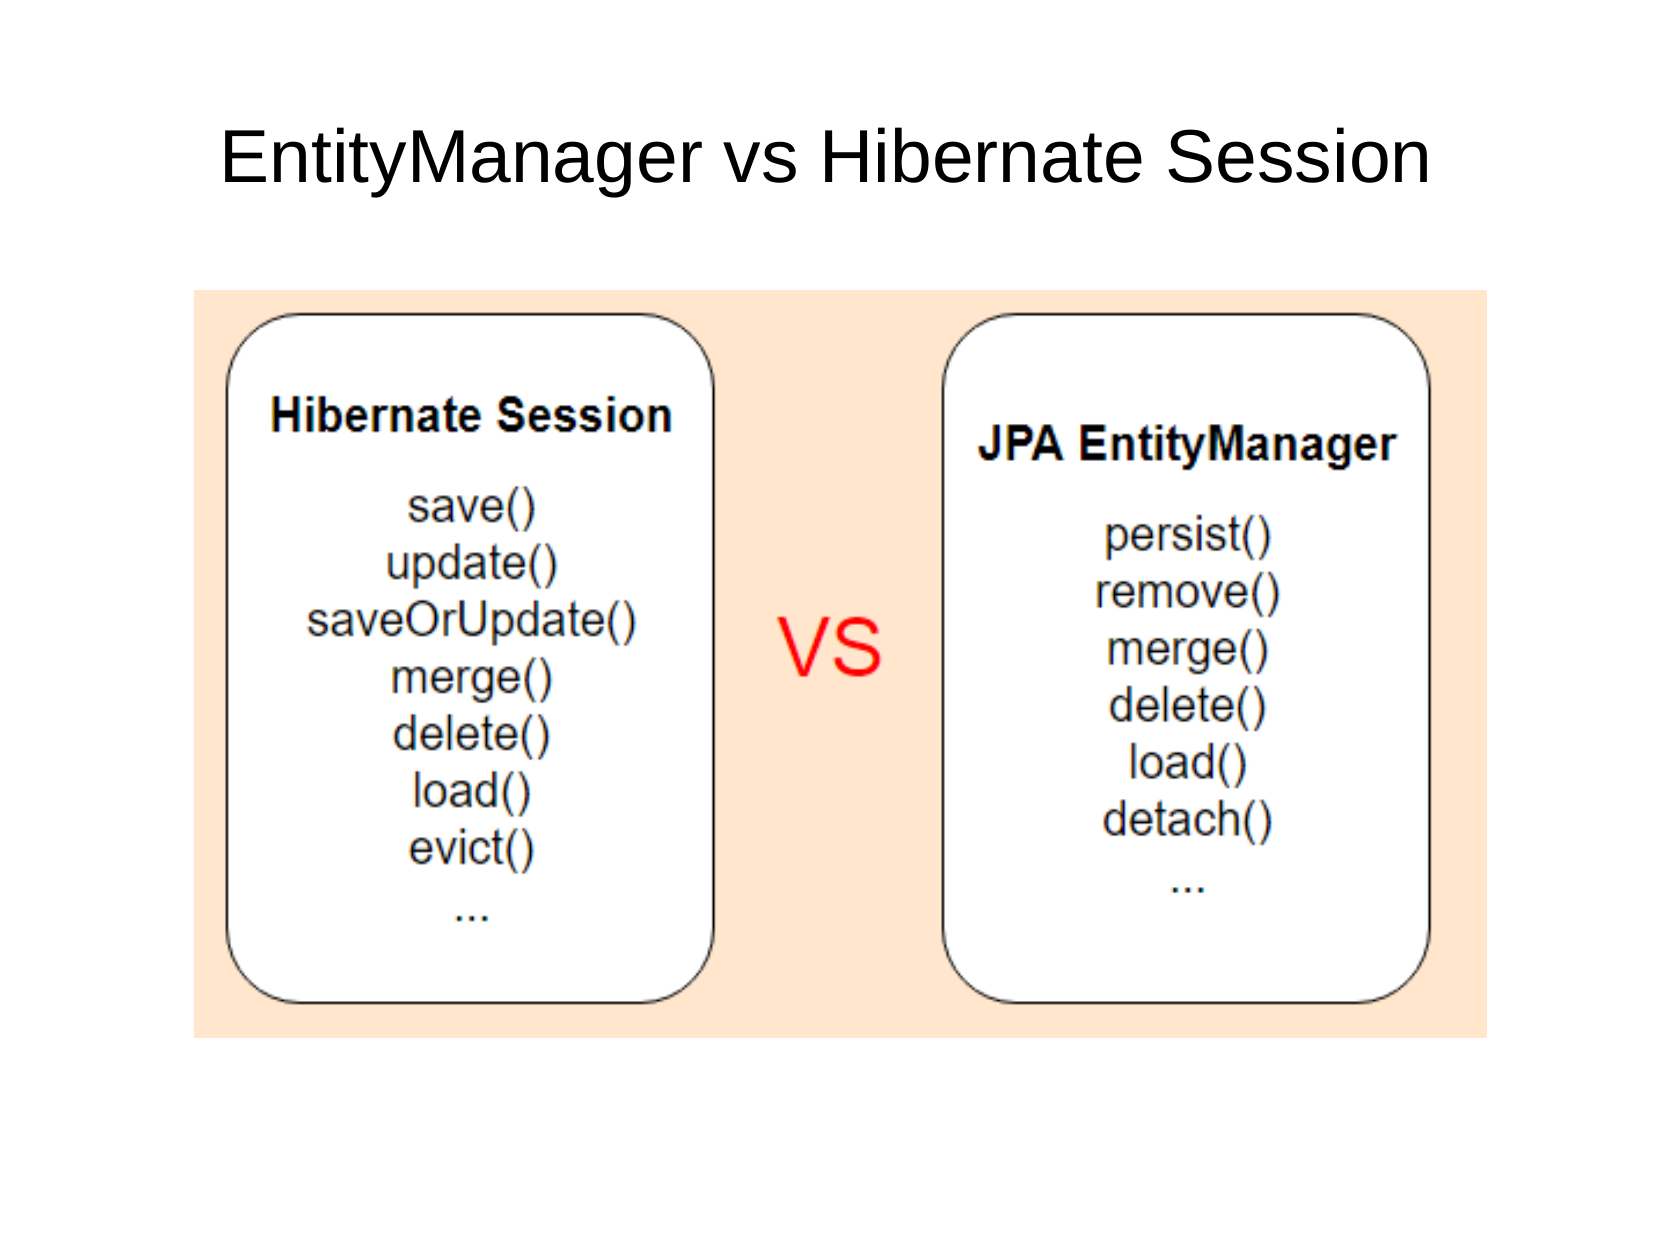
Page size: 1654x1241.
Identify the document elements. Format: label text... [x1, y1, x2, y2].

title EntityManager vs Hibernate Session [82, 49, 1571, 257]
picture [194, 290, 1487, 1038]
